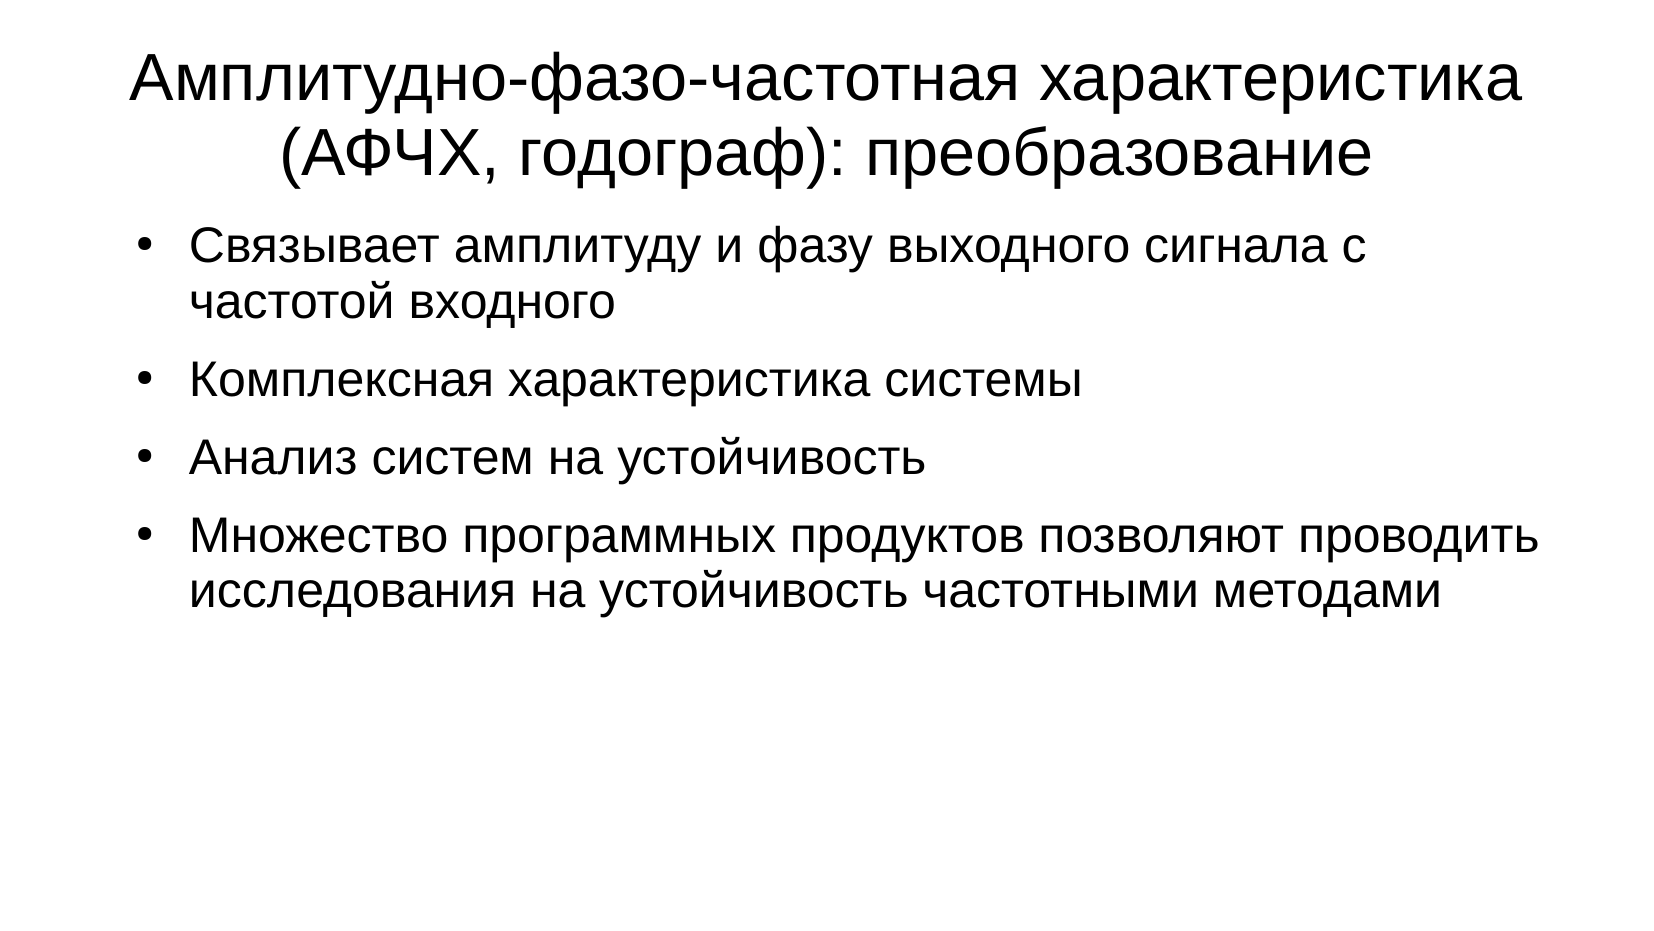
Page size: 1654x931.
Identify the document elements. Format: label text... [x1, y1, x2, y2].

title Амплитудно-фазо-частотная характеристика (АФЧХ, годограф): преобразование [82, 37, 1571, 193]
list Связывает амплитуду и фазу выходного сигнала с частотой входного Комплексная характеристика системы Анализ систем на устойчивость Множество программных продуктов позволяют проводить исследования на устойчивость частотными методами [118, 217, 1571, 758]
